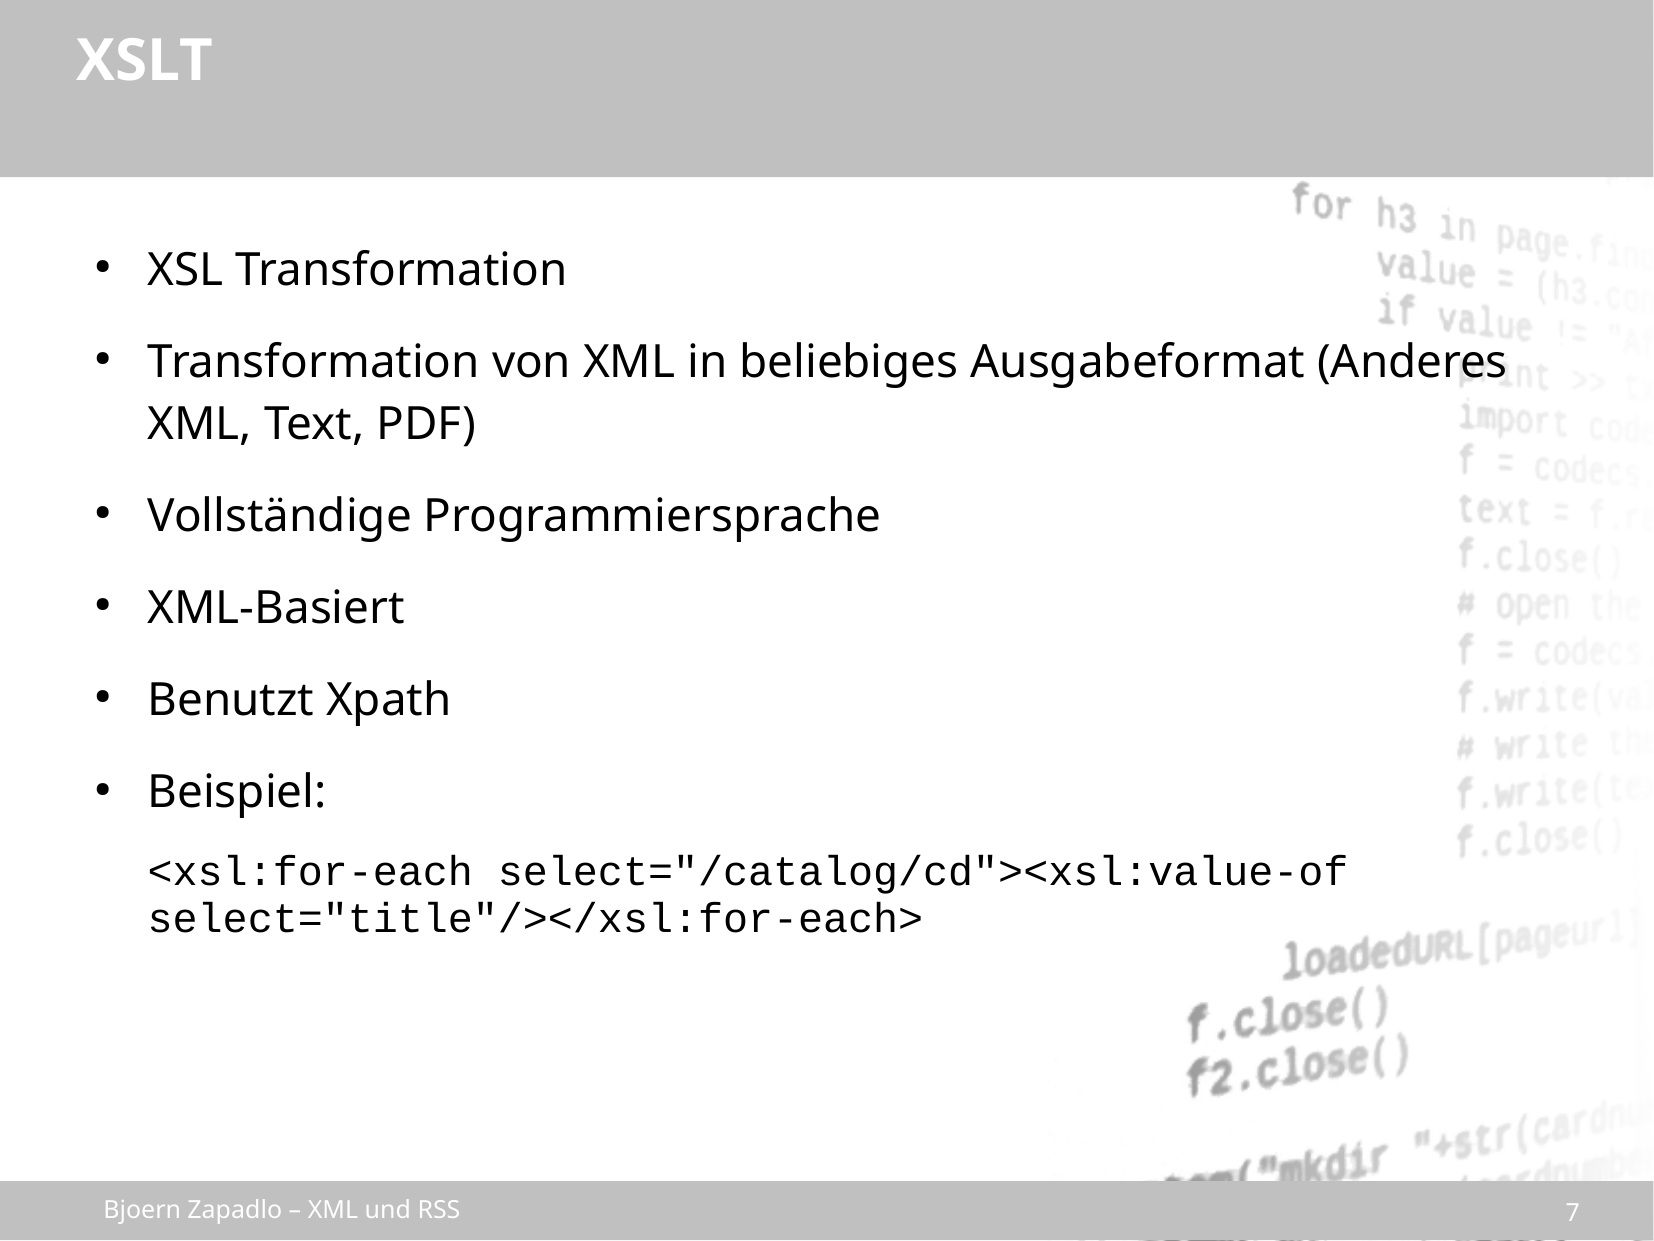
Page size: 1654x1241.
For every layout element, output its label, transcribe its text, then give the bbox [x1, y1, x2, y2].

list XSL Transformation Transformation von XML in beliebiges Ausgabeformat (Anderes XML, Text, PDF) Vollständige Programmiersprache XML-Basiert Benutzt Xpath Beispiel: <xsl:for-each select="/catalog/cd"><xsl:value-of select="title"/></xsl:for-each> [76, 236, 1566, 1041]
picture [0, 178, 1654, 1181]
title XSLT [76, 17, 1565, 178]
